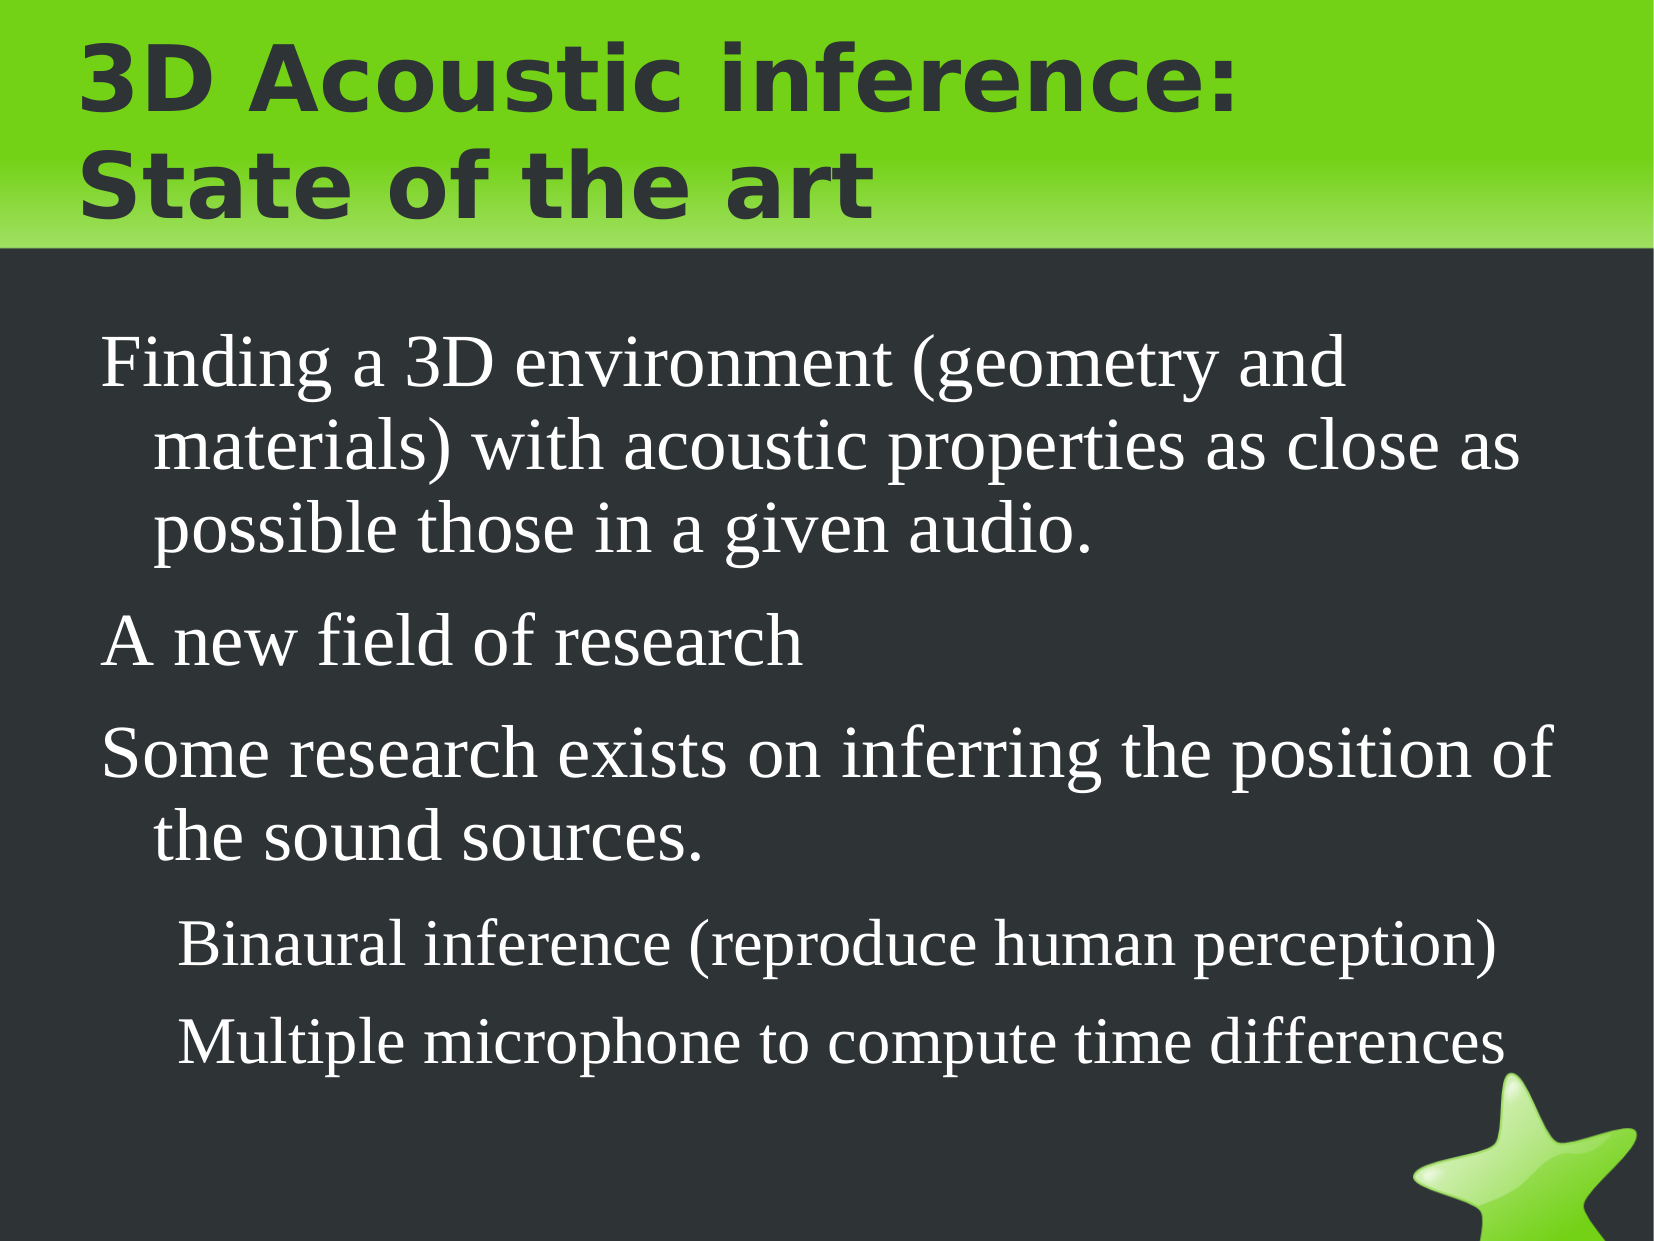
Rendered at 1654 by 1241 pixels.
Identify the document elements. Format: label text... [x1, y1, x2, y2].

list Finding a 3D environment (geometry and materials) with acoustic properties as close as possible those in a given audio. A new field of research Some research exists on inferring the position of the sound sources. Binaural inference (reproduce human perception) Multiple microphone to compute time differences [82, 319, 1571, 1139]
picture [0, 0, 1654, 1241]
title 3D Acoustic inference: State of the art [76, 25, 1565, 240]
